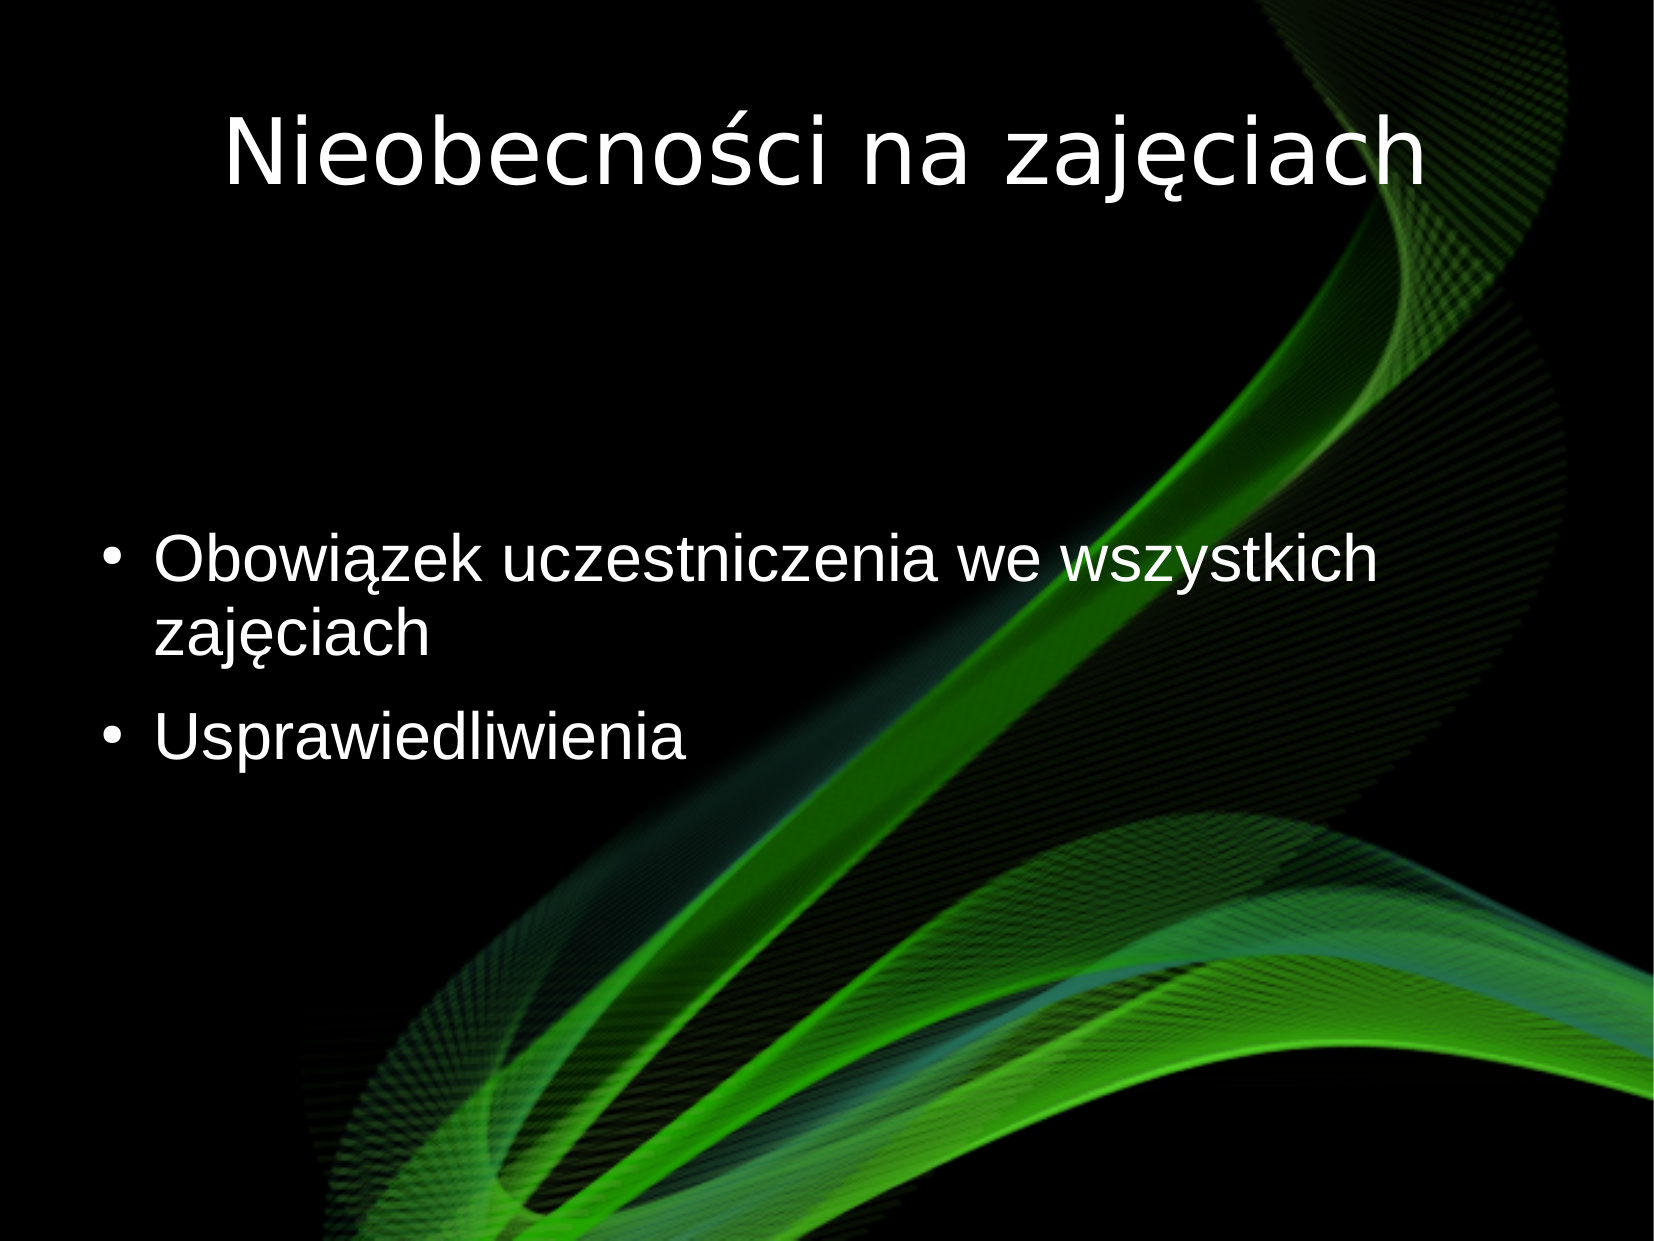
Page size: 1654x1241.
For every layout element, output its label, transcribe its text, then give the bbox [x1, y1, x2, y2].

list Obowiązek uczestniczenia we wszystkich zajęciach Usprawiedliwienia [82, 520, 1571, 793]
picture [0, 0, 1654, 1241]
title Nieobecności na zajęciach [82, 49, 1571, 257]
